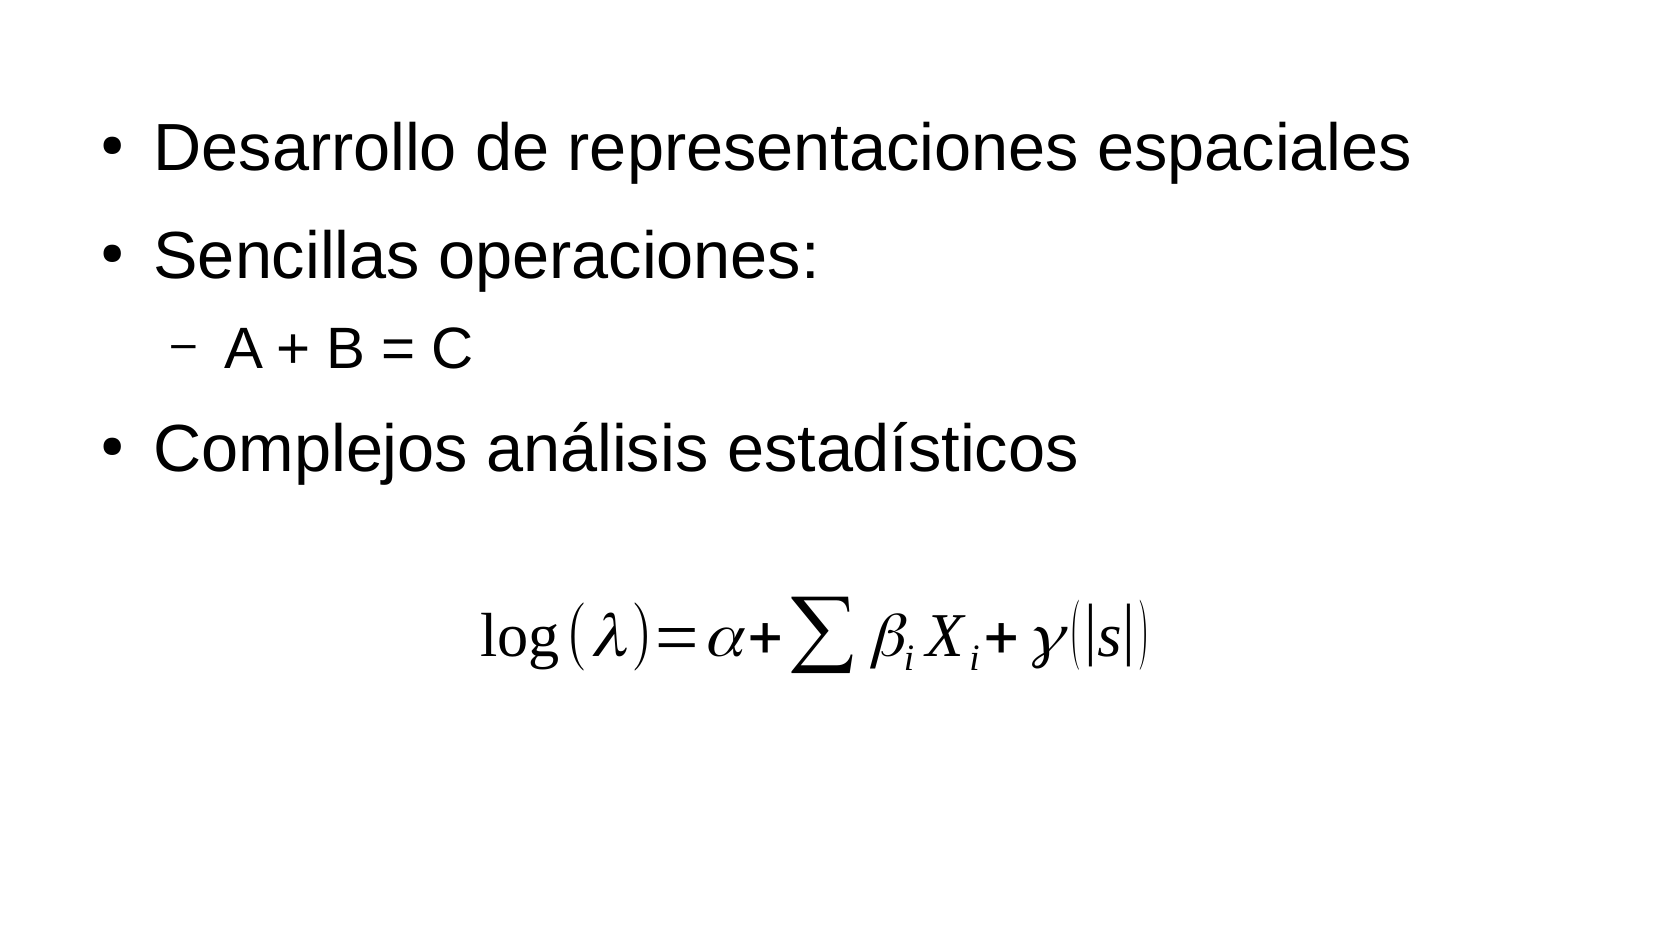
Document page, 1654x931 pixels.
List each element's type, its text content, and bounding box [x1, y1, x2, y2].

list Sencillas operaciones: A + B = C Complejos análisis estadísticos [82, 217, 1418, 758]
list Desarrollo de representaciones espaciales [82, 110, 1571, 237]
chart [472, 592, 1155, 680]
